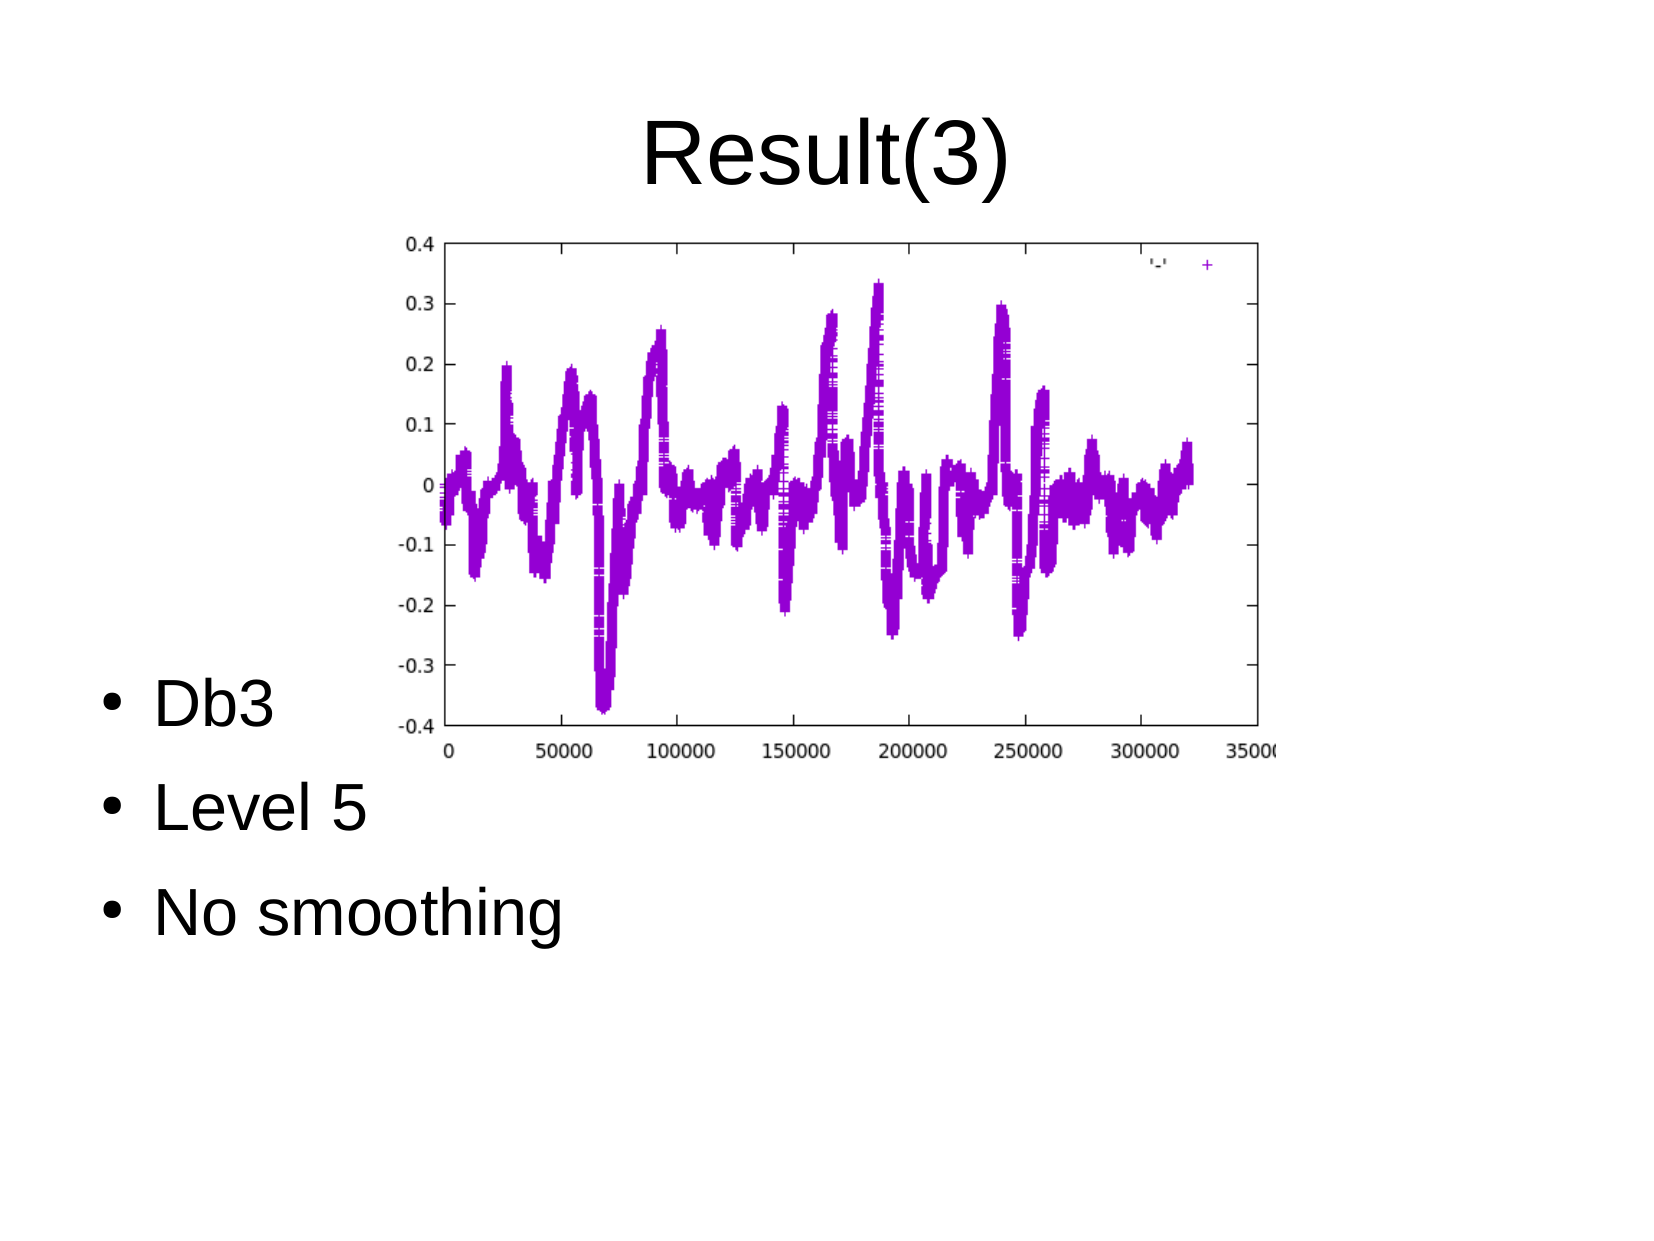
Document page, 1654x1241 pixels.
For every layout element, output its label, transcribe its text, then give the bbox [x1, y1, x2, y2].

list Db3 Level 5 No smoothing [82, 665, 1571, 1009]
picture [391, 224, 1276, 665]
title Result(3) [82, 49, 1571, 257]
